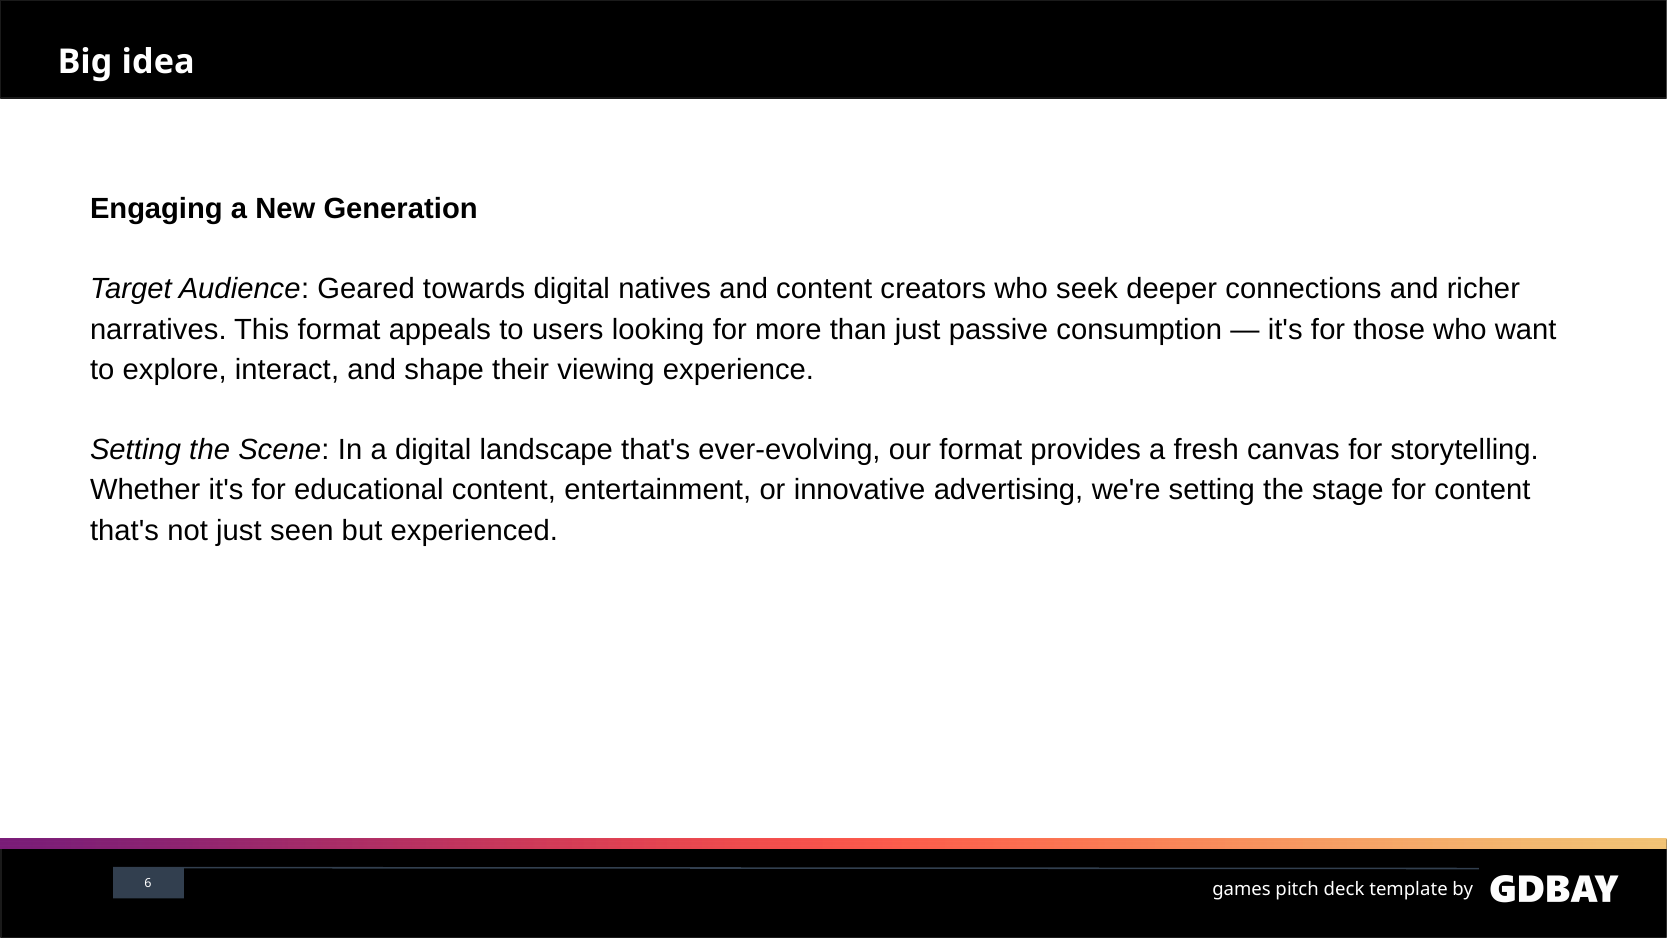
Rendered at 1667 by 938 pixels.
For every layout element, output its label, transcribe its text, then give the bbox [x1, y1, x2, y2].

title Big idea [42, 25, 1480, 88]
slide_number <number> [111, 867, 185, 900]
picture [1479, 863, 1630, 914]
text_box Engaging a New Generation Target Audience: Geared towards digital natives and content creators who seek deeper connections and richer narratives. This format appeals to users looking for more than just passive consumption — it's for those who want to explore, interact, and shape their viewing experience. Setting the Scene: In a digital landscape that's ever-evolving, our format provides a fresh canvas for storytelling. Whether it's for educational content, entertainment, or innovative advertising, we're setting the stage for content that's not just seen but experienced. [75, 169, 1576, 561]
picture [0, 838, 1667, 849]
